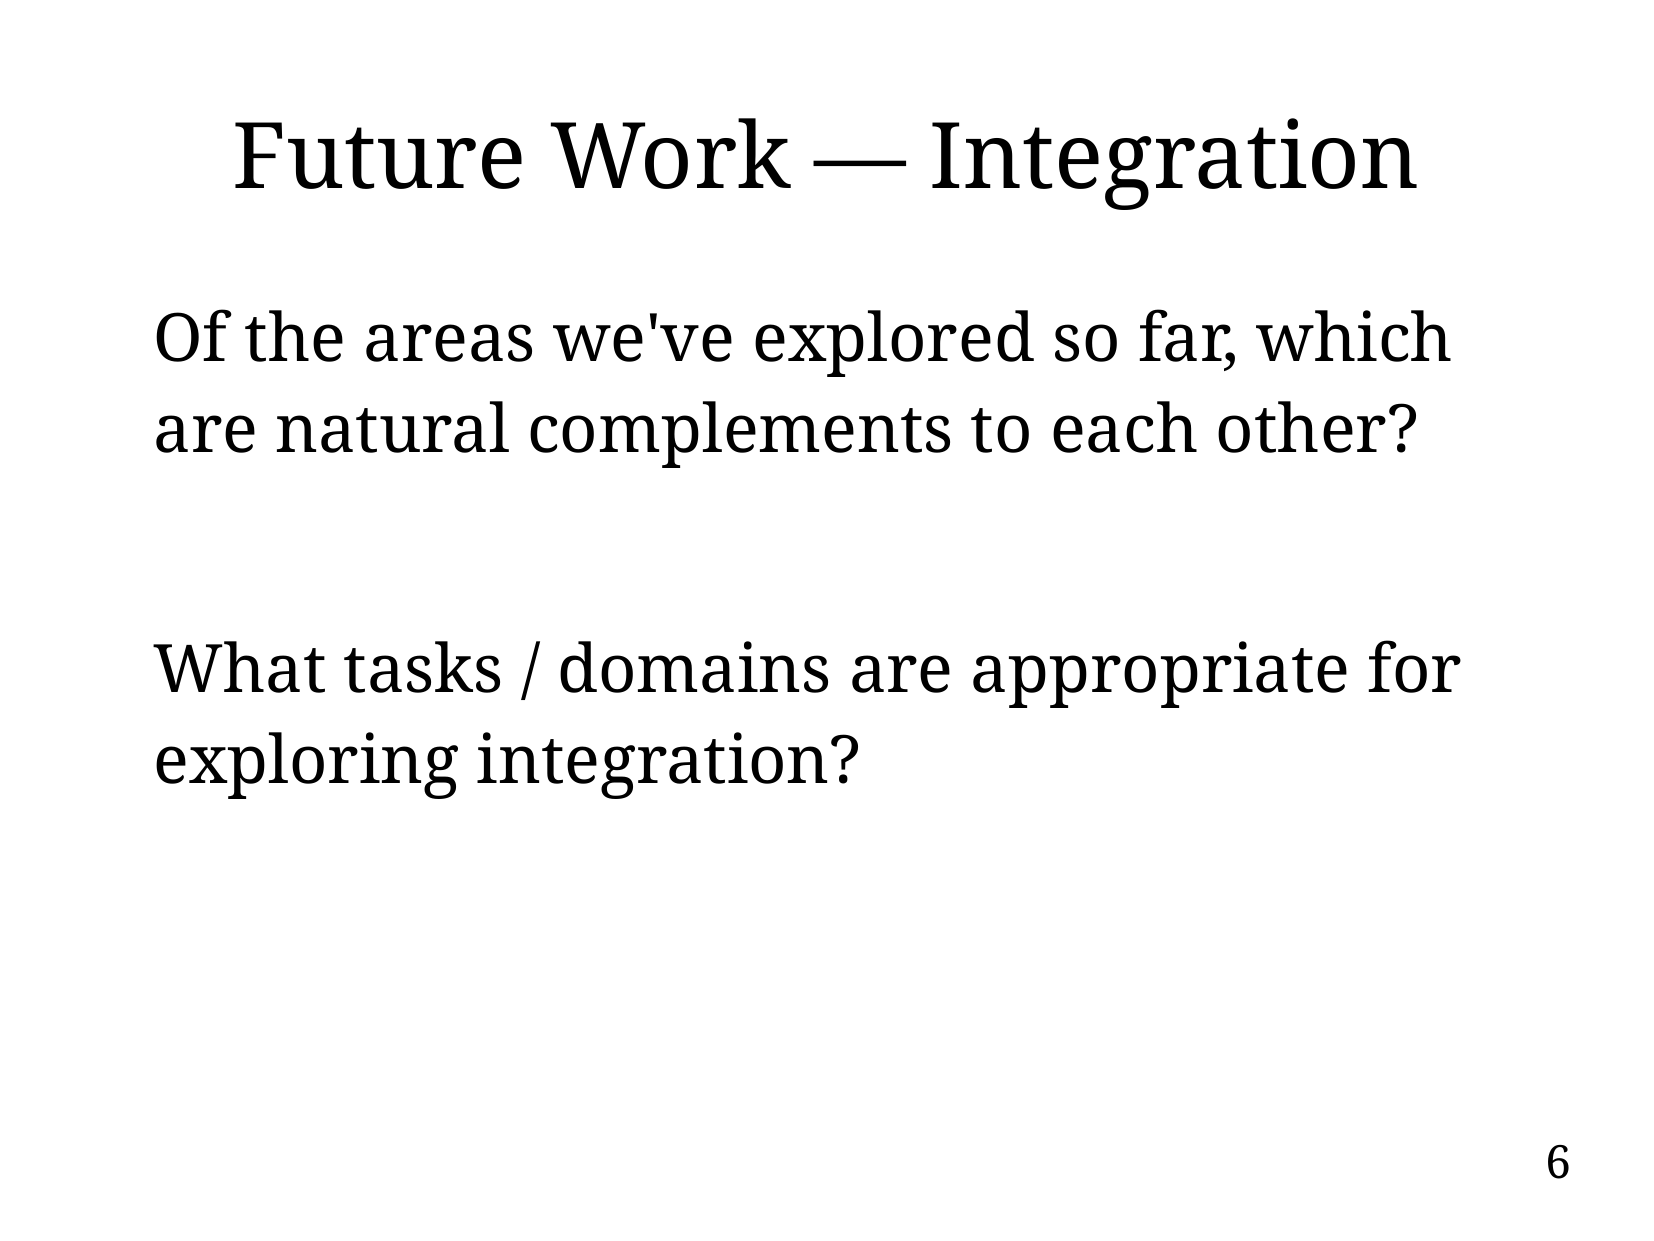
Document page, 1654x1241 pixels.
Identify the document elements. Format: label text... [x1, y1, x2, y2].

list Of the areas we've explored so far, which are natural complements to each other? What tasks / domains are appropriate for exploring integration? [82, 290, 1571, 1109]
title Future Work — Integration [82, 49, 1571, 257]
